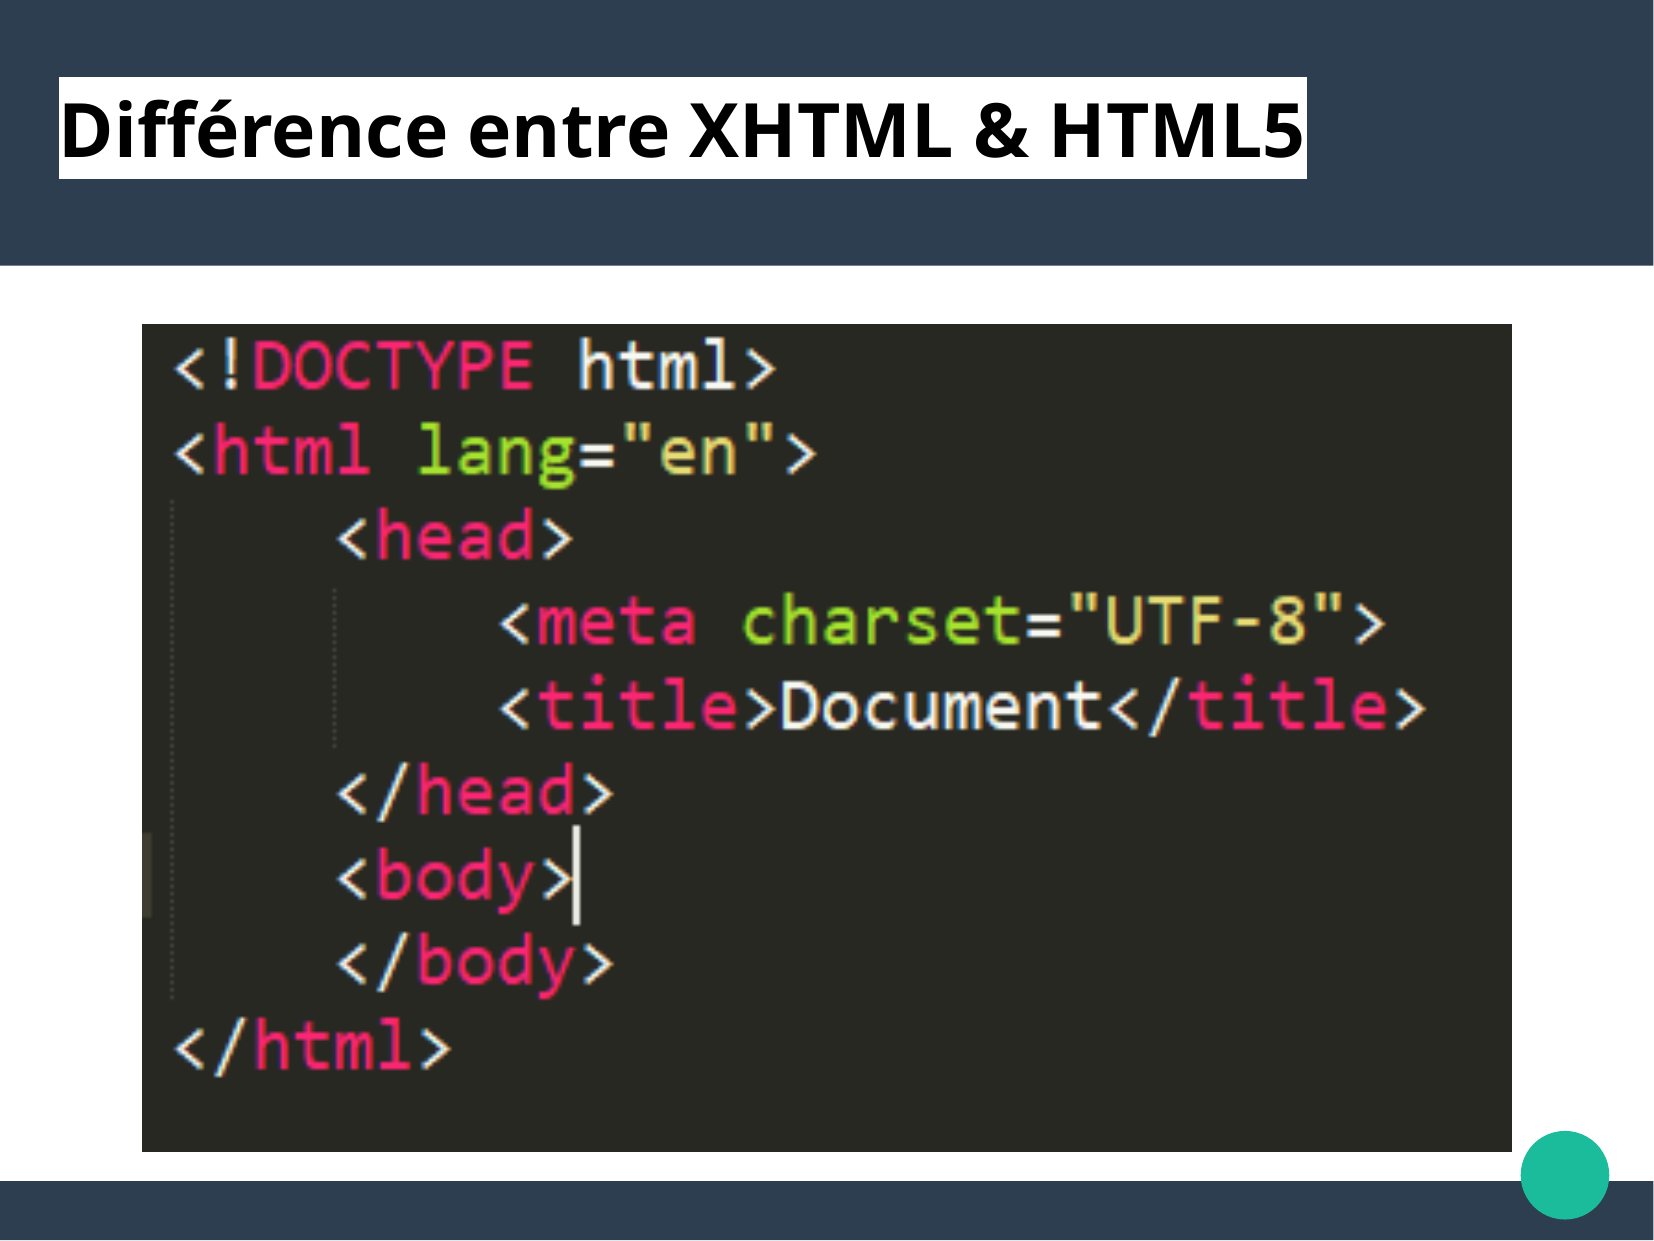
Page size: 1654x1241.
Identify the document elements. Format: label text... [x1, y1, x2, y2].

picture [142, 324, 1512, 1152]
title Différence entre XHTML & HTML5 [59, 49, 1595, 207]
